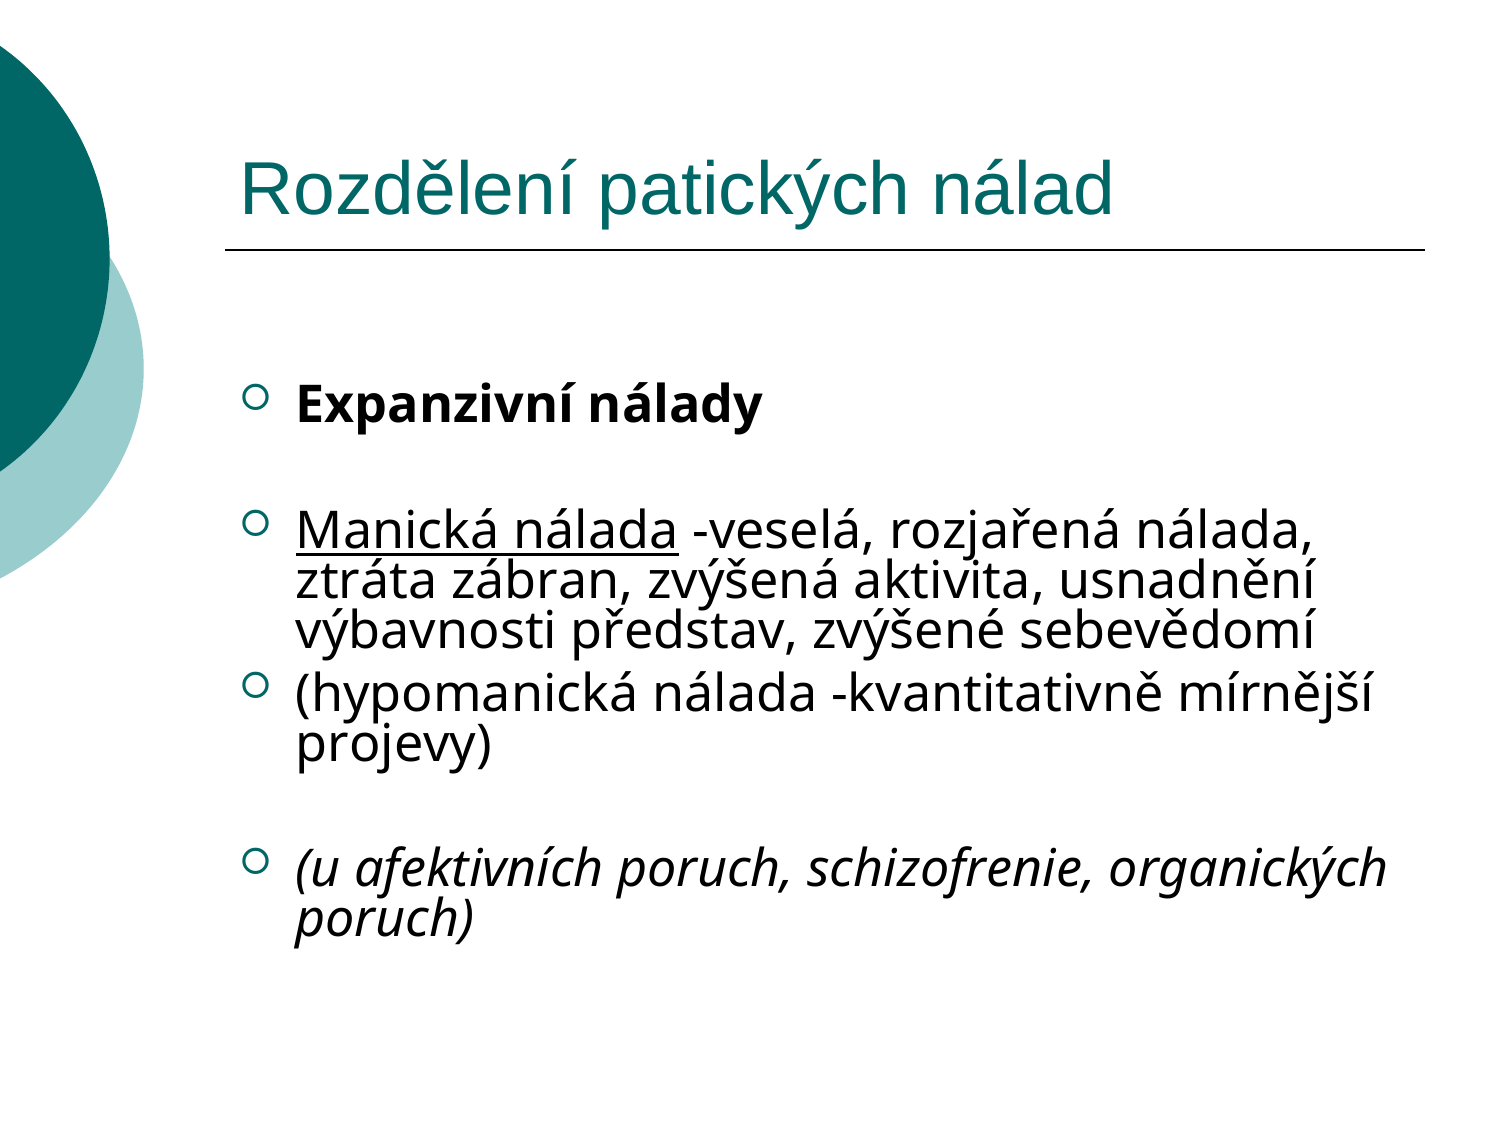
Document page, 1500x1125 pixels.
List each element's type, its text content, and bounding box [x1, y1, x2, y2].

list Expanzivní nálady Manická nálada -veselá, rozjařená nálada, ztráta zábran, zvýšená aktivita, usnadnění výbavnosti představ, zvýšené sebevědomí (hypomanická nálada -kvantitativně mírnější projevy) (u afektivních poruch, schizofrenie, organických poruch) [224, 299, 1425, 975]
title Rozdělení patických nálad [224, 49, 1425, 237]
